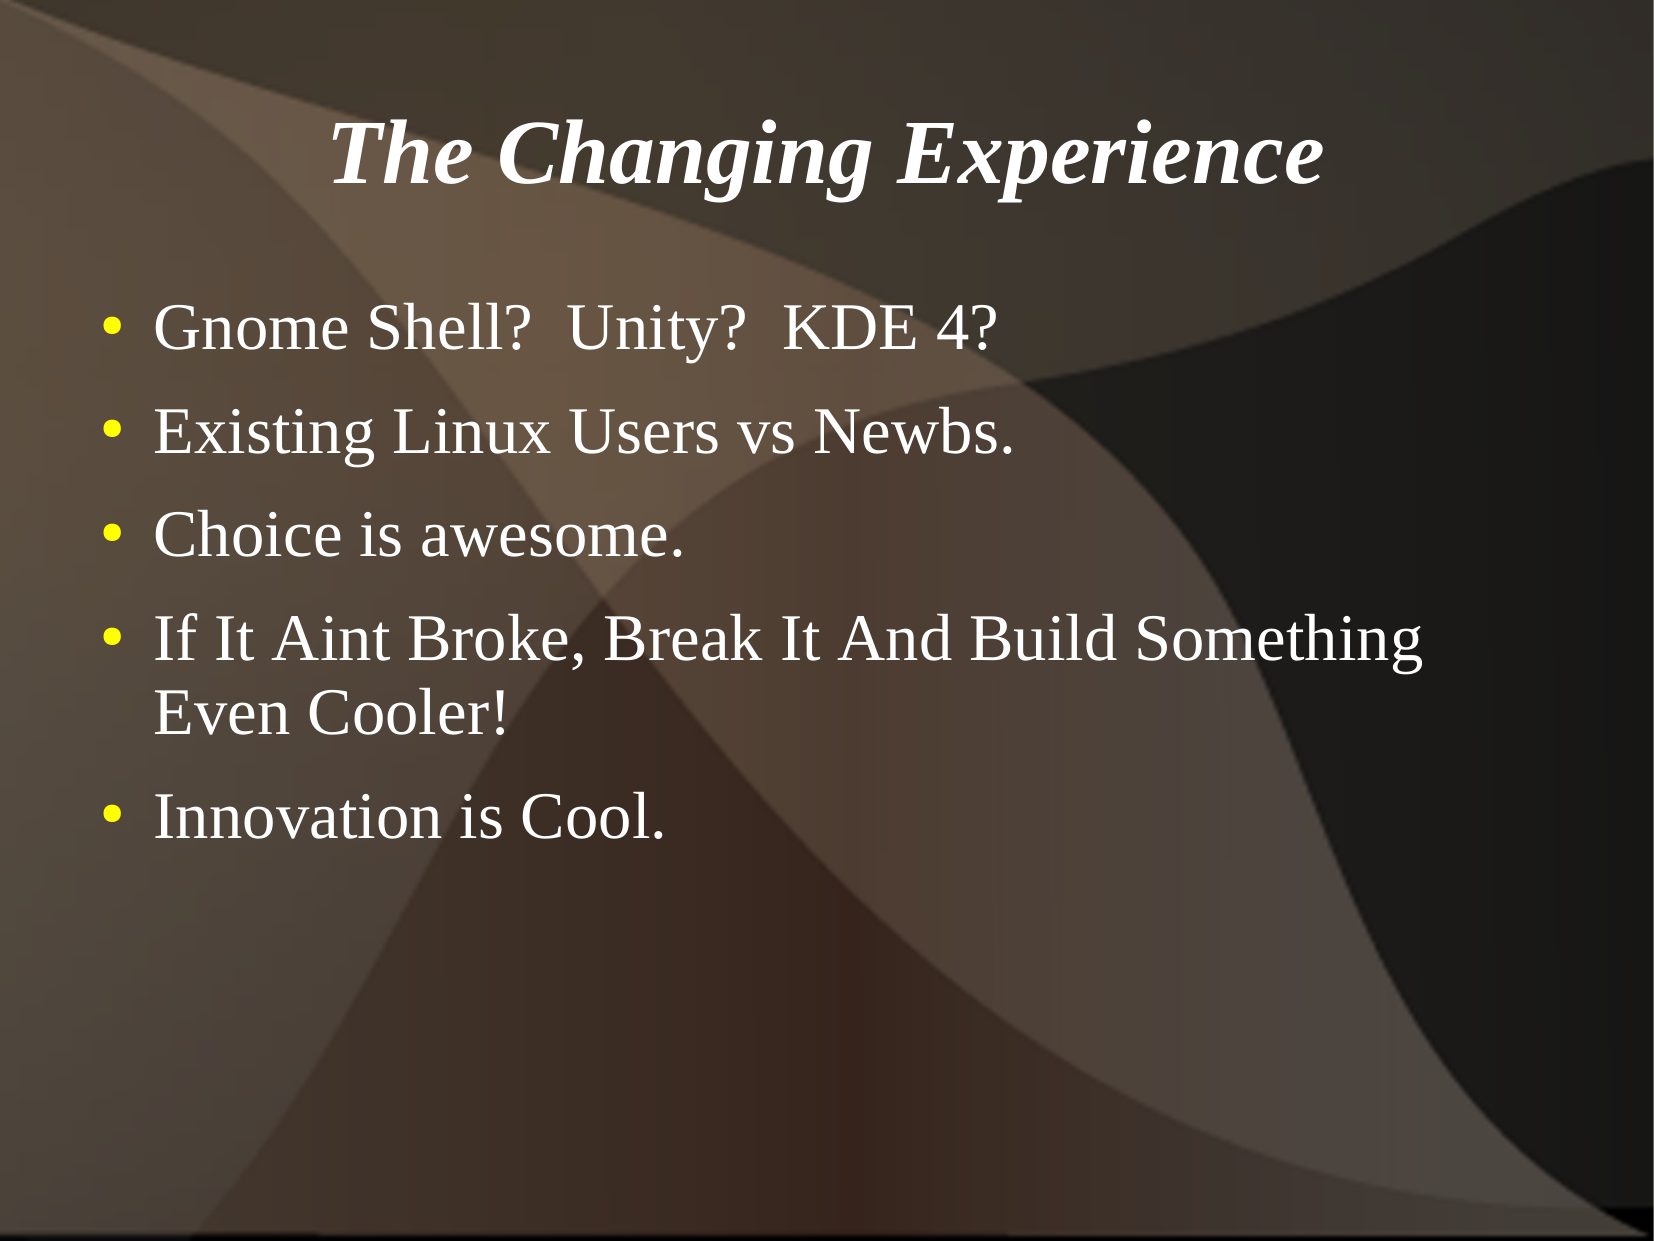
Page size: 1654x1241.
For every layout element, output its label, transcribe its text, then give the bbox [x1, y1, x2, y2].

picture [0, 0, 1654, 1241]
list Gnome Shell? Unity? KDE 4? Existing Linux Users vs Newbs. Choice is awesome. If It Aint Broke, Break It And Build Something Even Cooler! Innovation is Cool. [82, 290, 1571, 1094]
title The Changing Experience [82, 56, 1571, 250]
